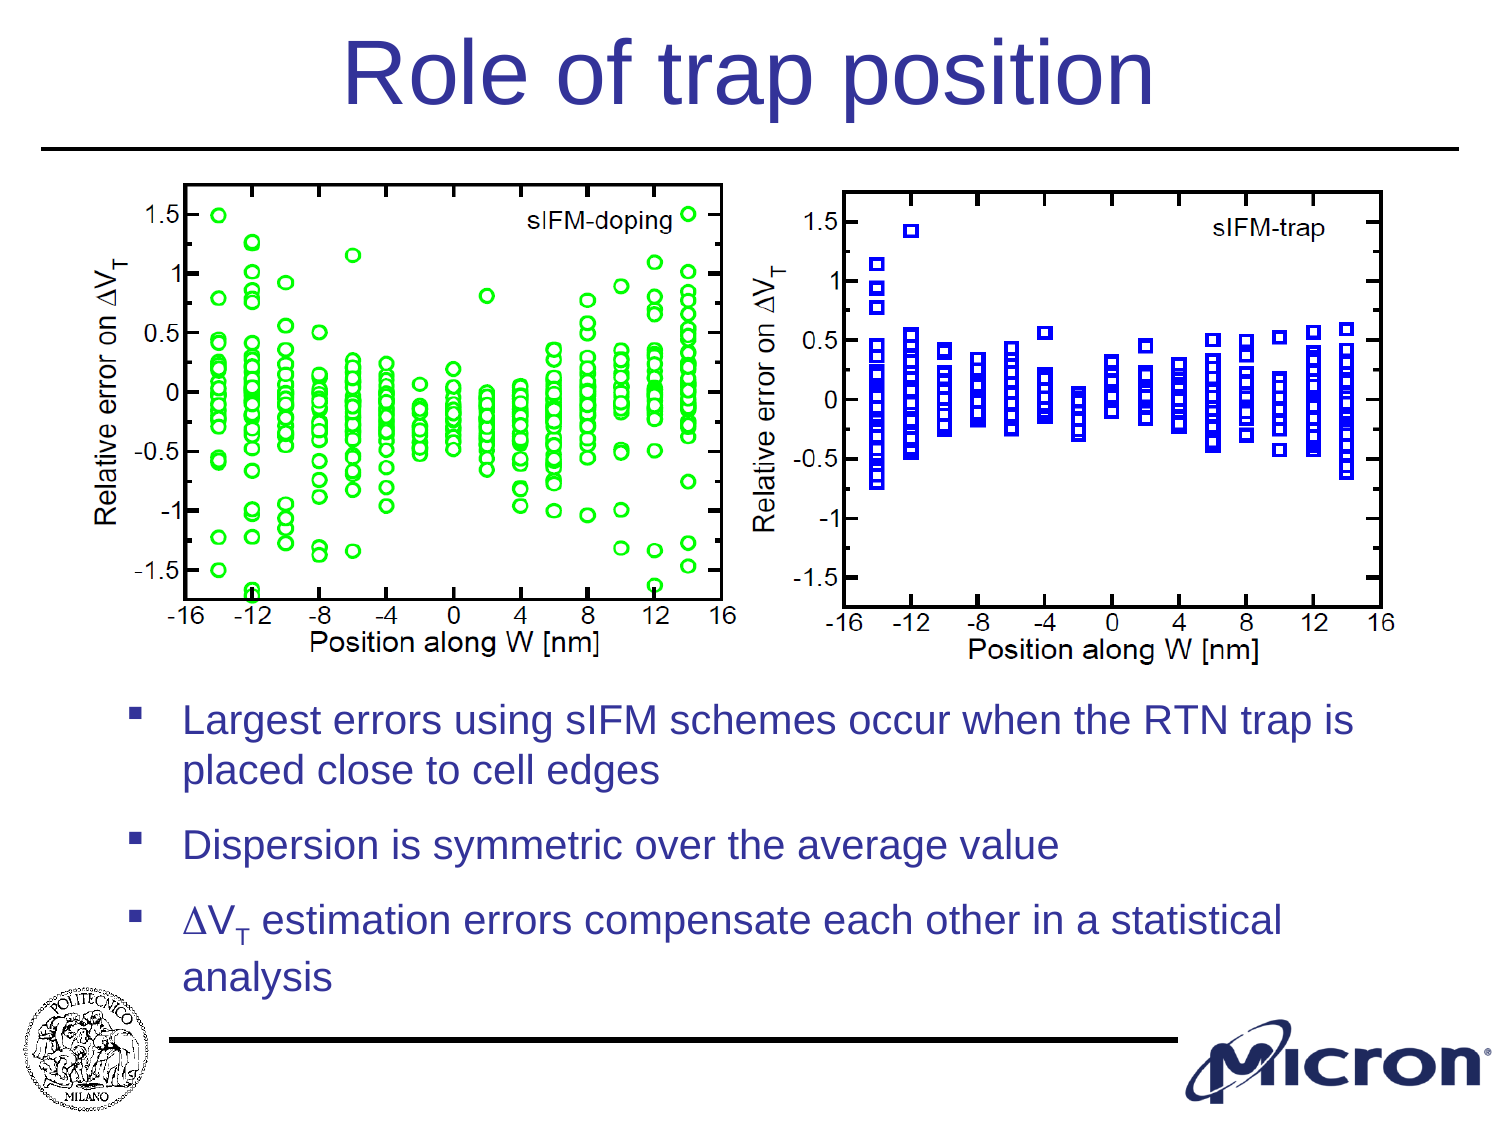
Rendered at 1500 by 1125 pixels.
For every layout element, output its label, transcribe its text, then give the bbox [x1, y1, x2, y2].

picture [12, 968, 163, 1125]
text_box Largest errors using sIFM schemes occur when the RTN trap is placed close to cell edges Dispersion is symmetric over the average value VT estimation errors compensate each other in a statistical analysis [111, 685, 1437, 1008]
picture [81, 159, 740, 664]
title Role of trap position [76, 5, 1424, 131]
picture [742, 170, 1401, 676]
picture [1178, 1012, 1500, 1110]
